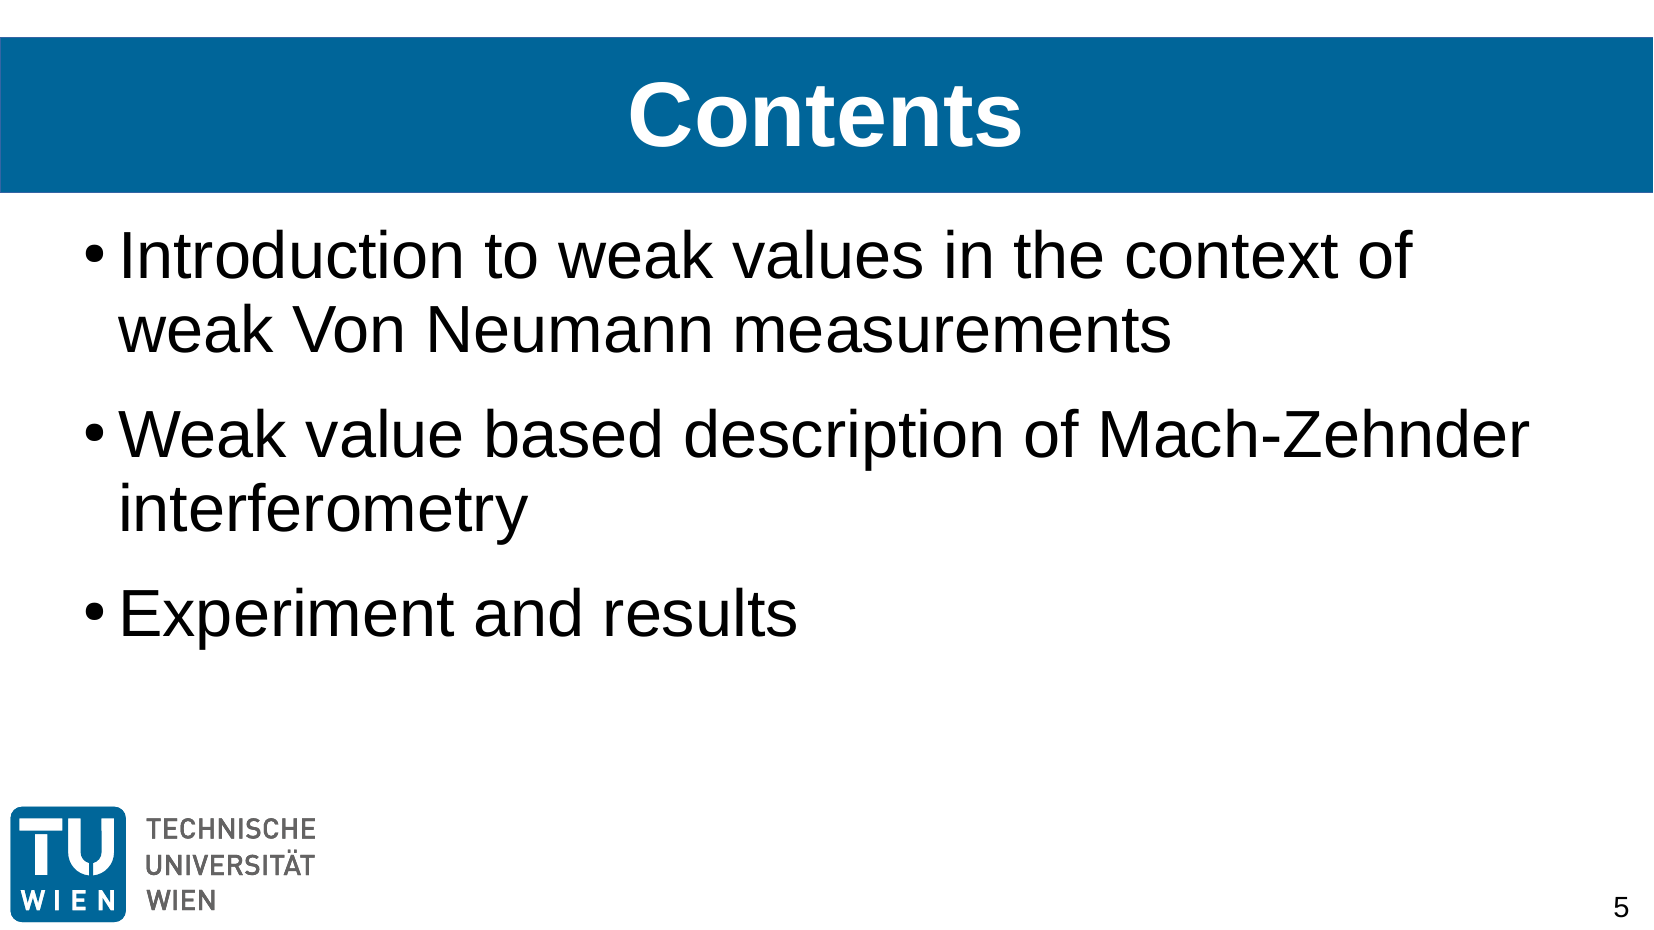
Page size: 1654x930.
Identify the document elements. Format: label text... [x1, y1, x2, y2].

title Contents [0, 37, 1653, 193]
list Introduction to weak values in the context of weak Von Neumann measurements Weak value based description of Mach-Zehnder interferometry Experiment and results [82, 217, 1571, 757]
